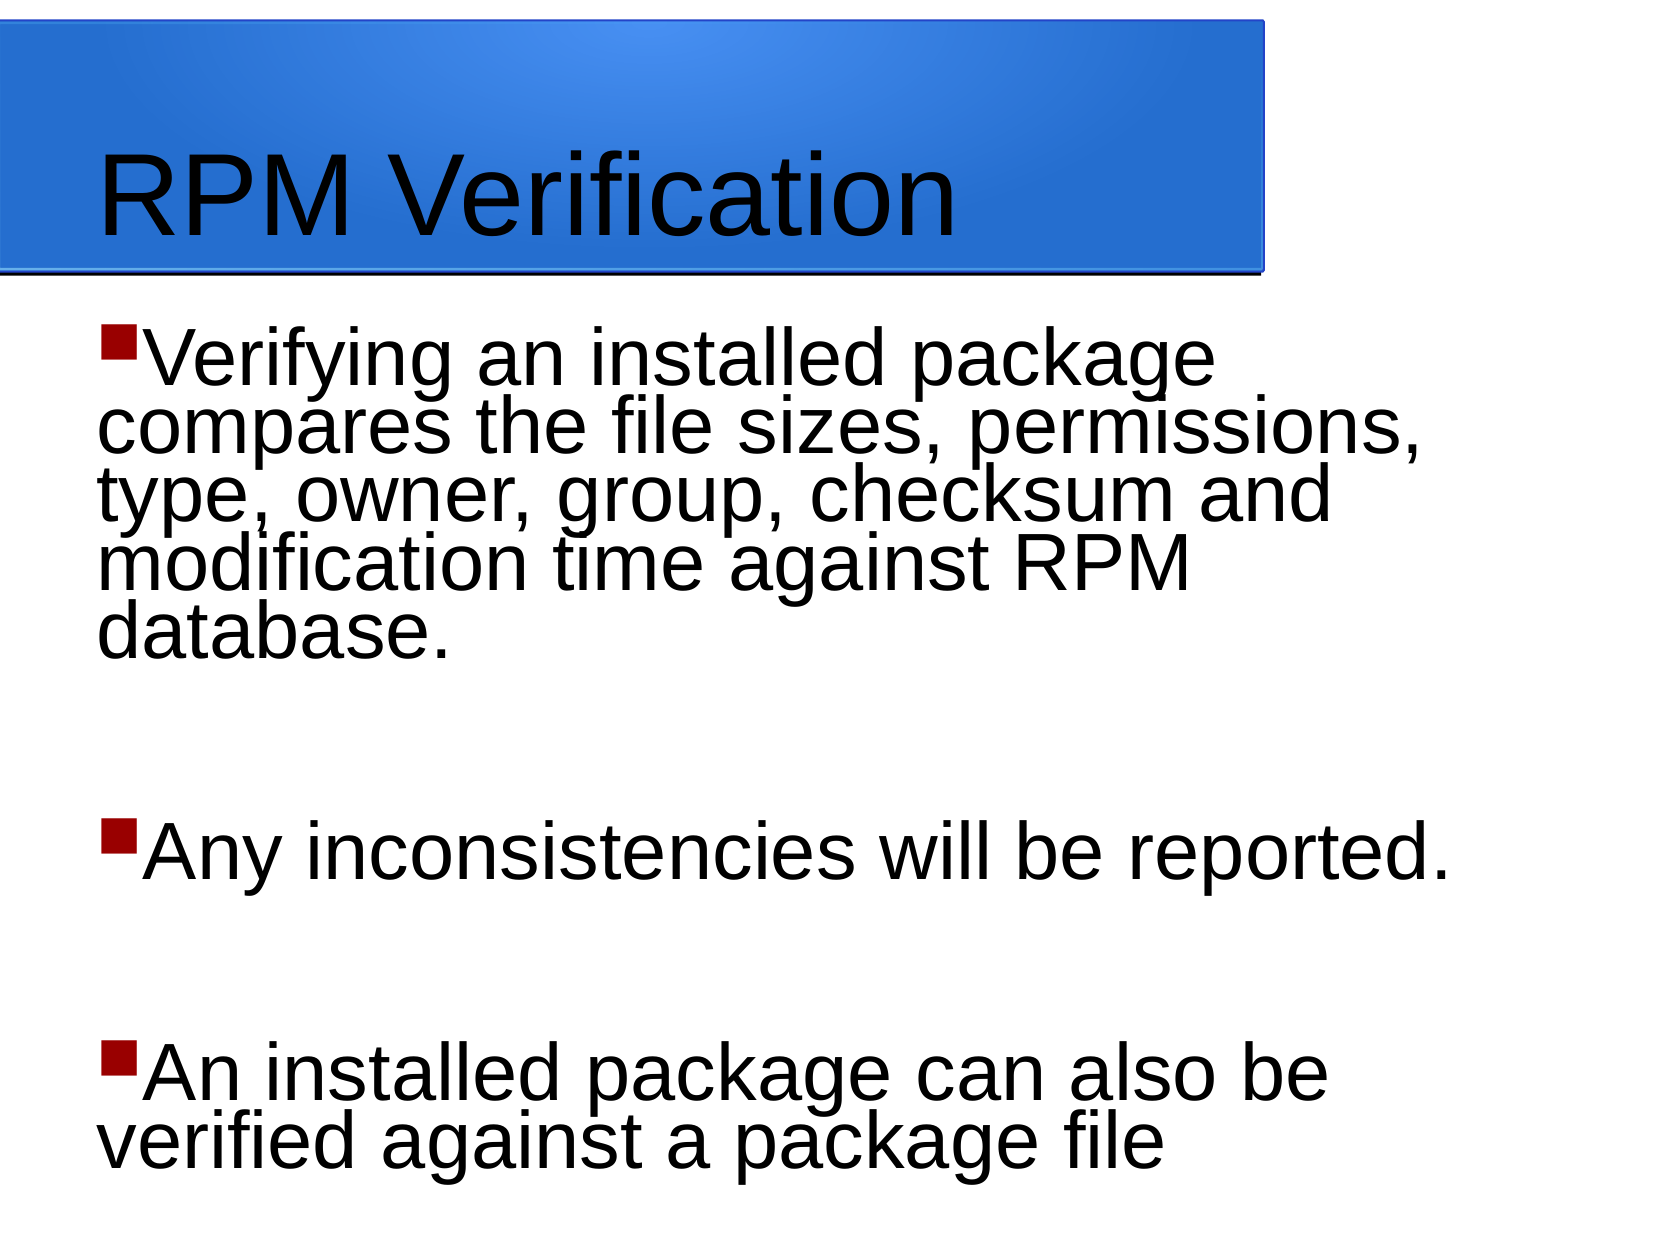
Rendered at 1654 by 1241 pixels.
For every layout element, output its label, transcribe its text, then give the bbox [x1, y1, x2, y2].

title RPM Verification [96, 85, 1571, 293]
list Verifying an installed package compares the file sizes, permissions, type, owner, group, checksum and modification time against RPM database. Any inconsistencies will be reported. An installed package can also be verified against a package file [96, 330, 1571, 1211]
